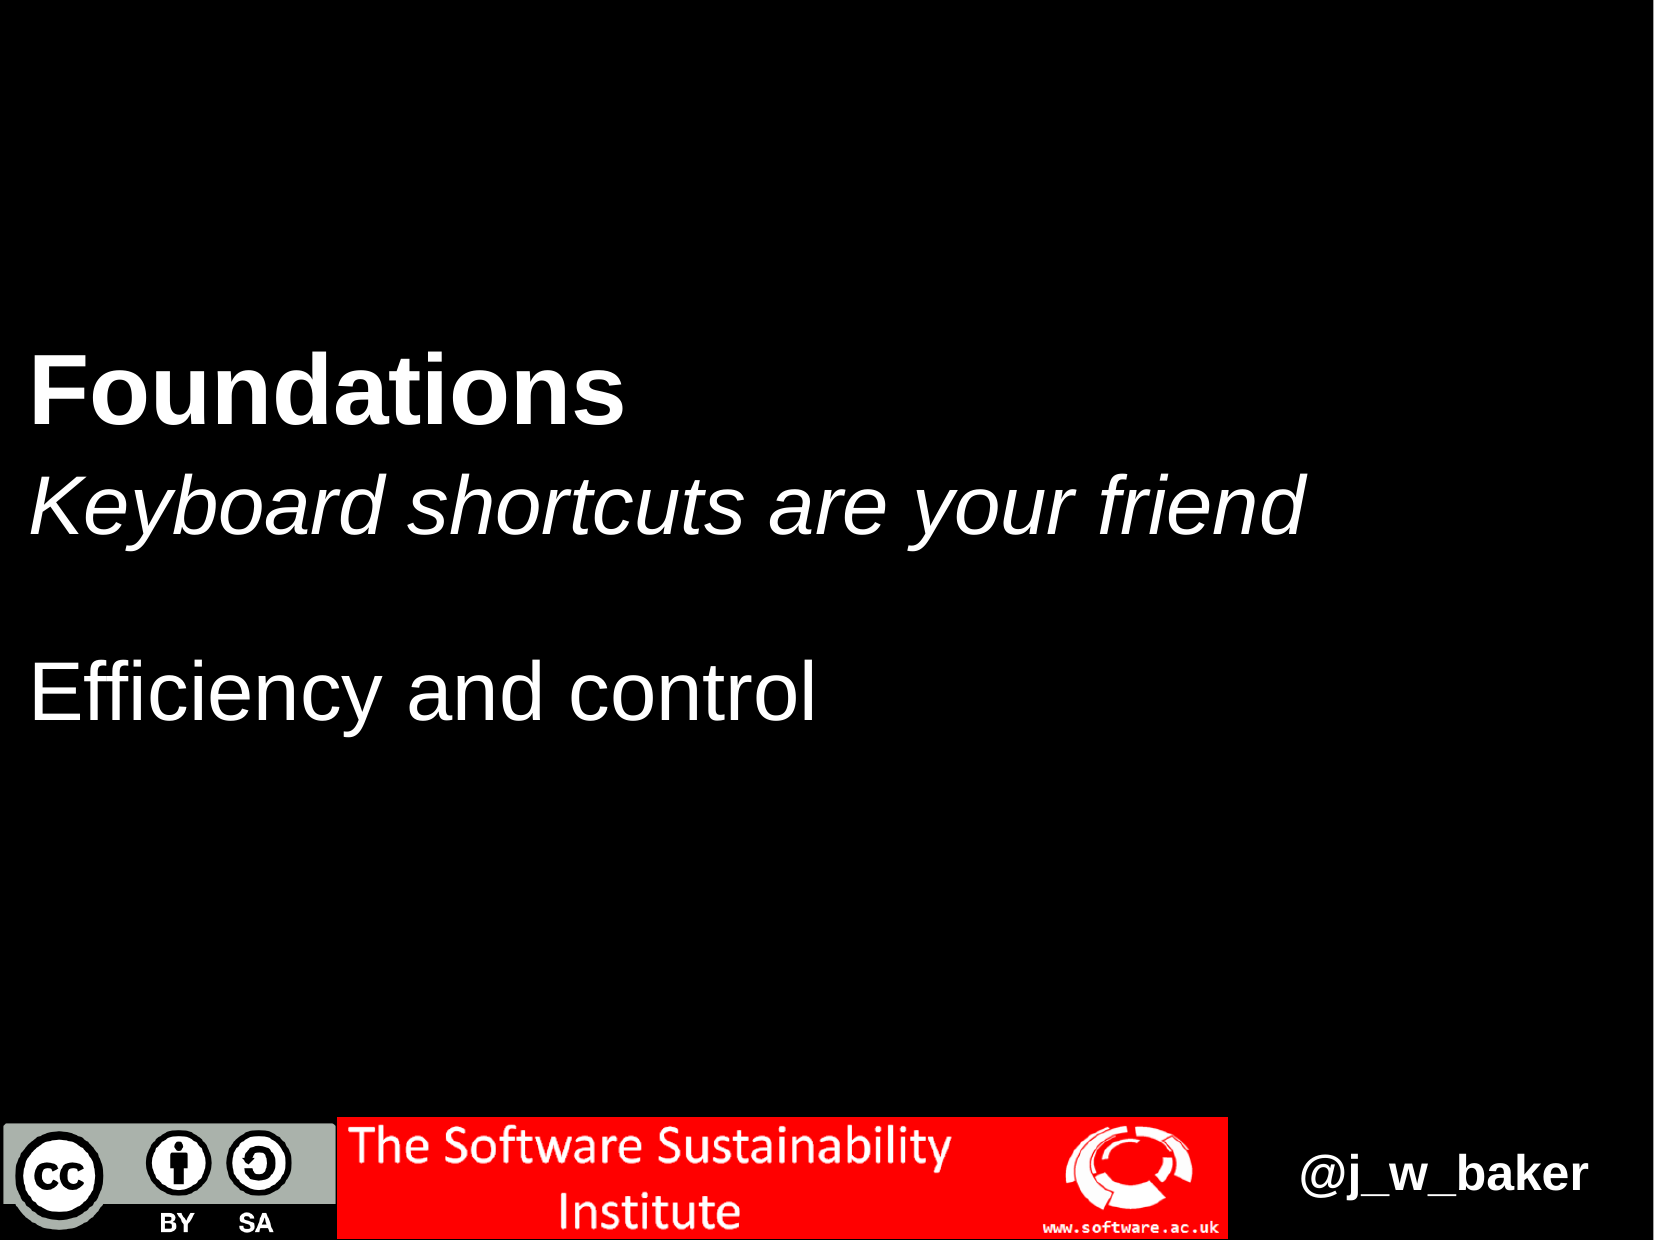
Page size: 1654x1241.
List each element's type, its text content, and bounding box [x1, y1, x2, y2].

picture [0, 1117, 1228, 1239]
text_box Foundations Keyboard shortcuts are your friend Efficiency and control [28, 333, 1623, 740]
text_box @j_w_baker [1266, 1085, 1622, 1241]
